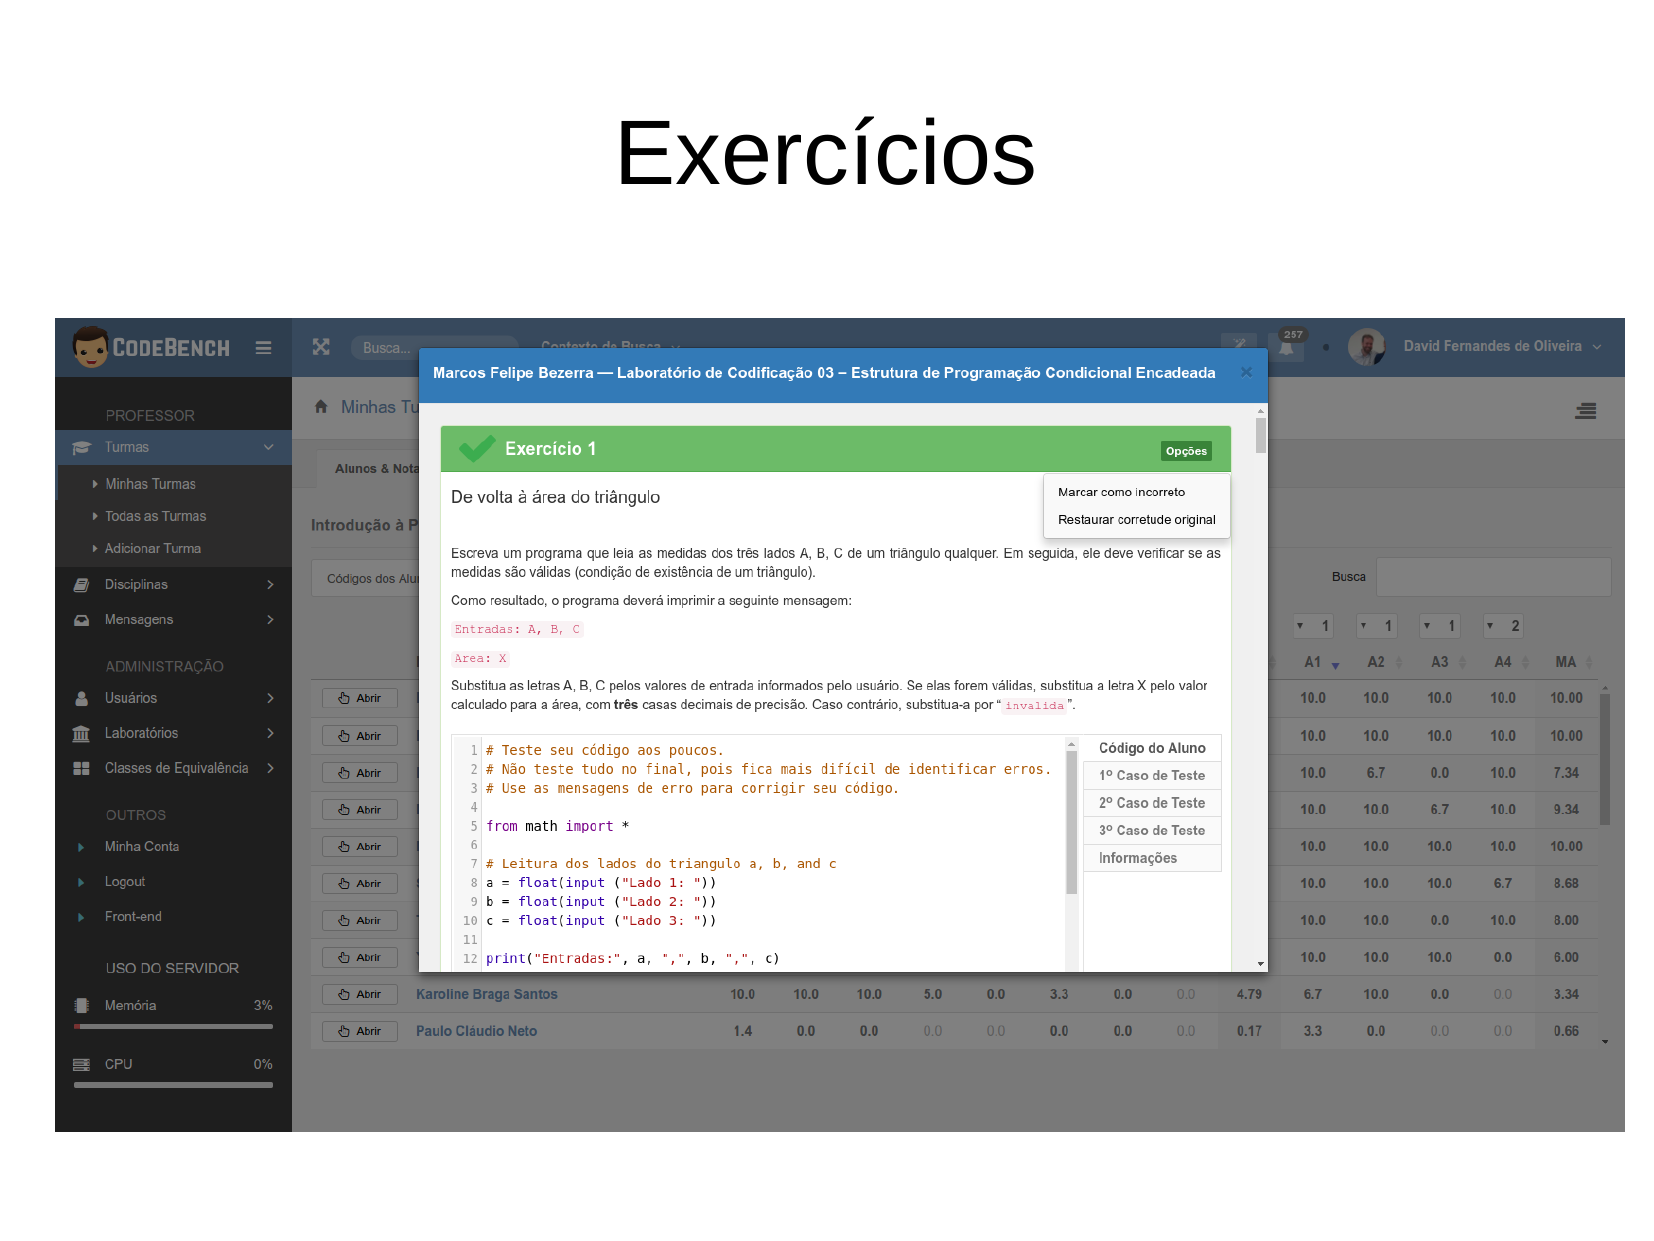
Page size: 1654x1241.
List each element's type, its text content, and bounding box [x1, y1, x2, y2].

picture [55, 318, 1625, 1132]
title Exercícios [82, 49, 1571, 257]
